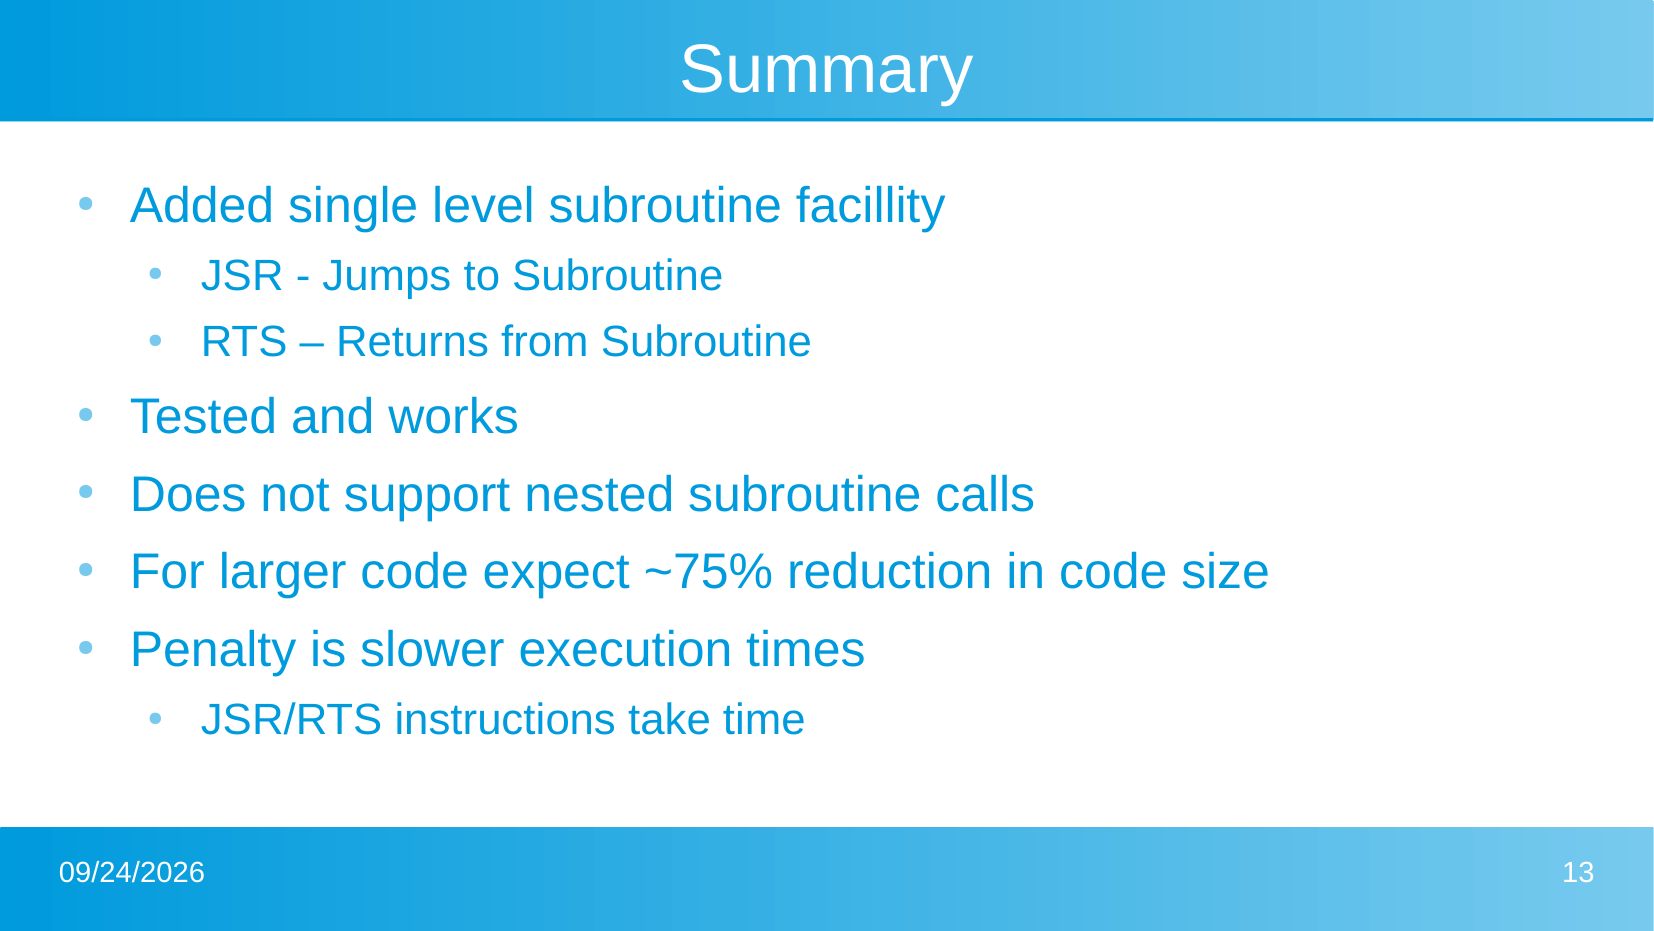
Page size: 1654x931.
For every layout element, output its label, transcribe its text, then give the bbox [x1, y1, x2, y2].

title Summary [59, 29, 1595, 108]
list Added single level subroutine facillity JSR - Jumps to Subroutine RTS – Returns from Subroutine Tested and works Does not support nested subroutine calls For larger code expect ~75% reduction in code size Penalty is slower execution times JSR/RTS instructions take time [59, 177, 1595, 788]
